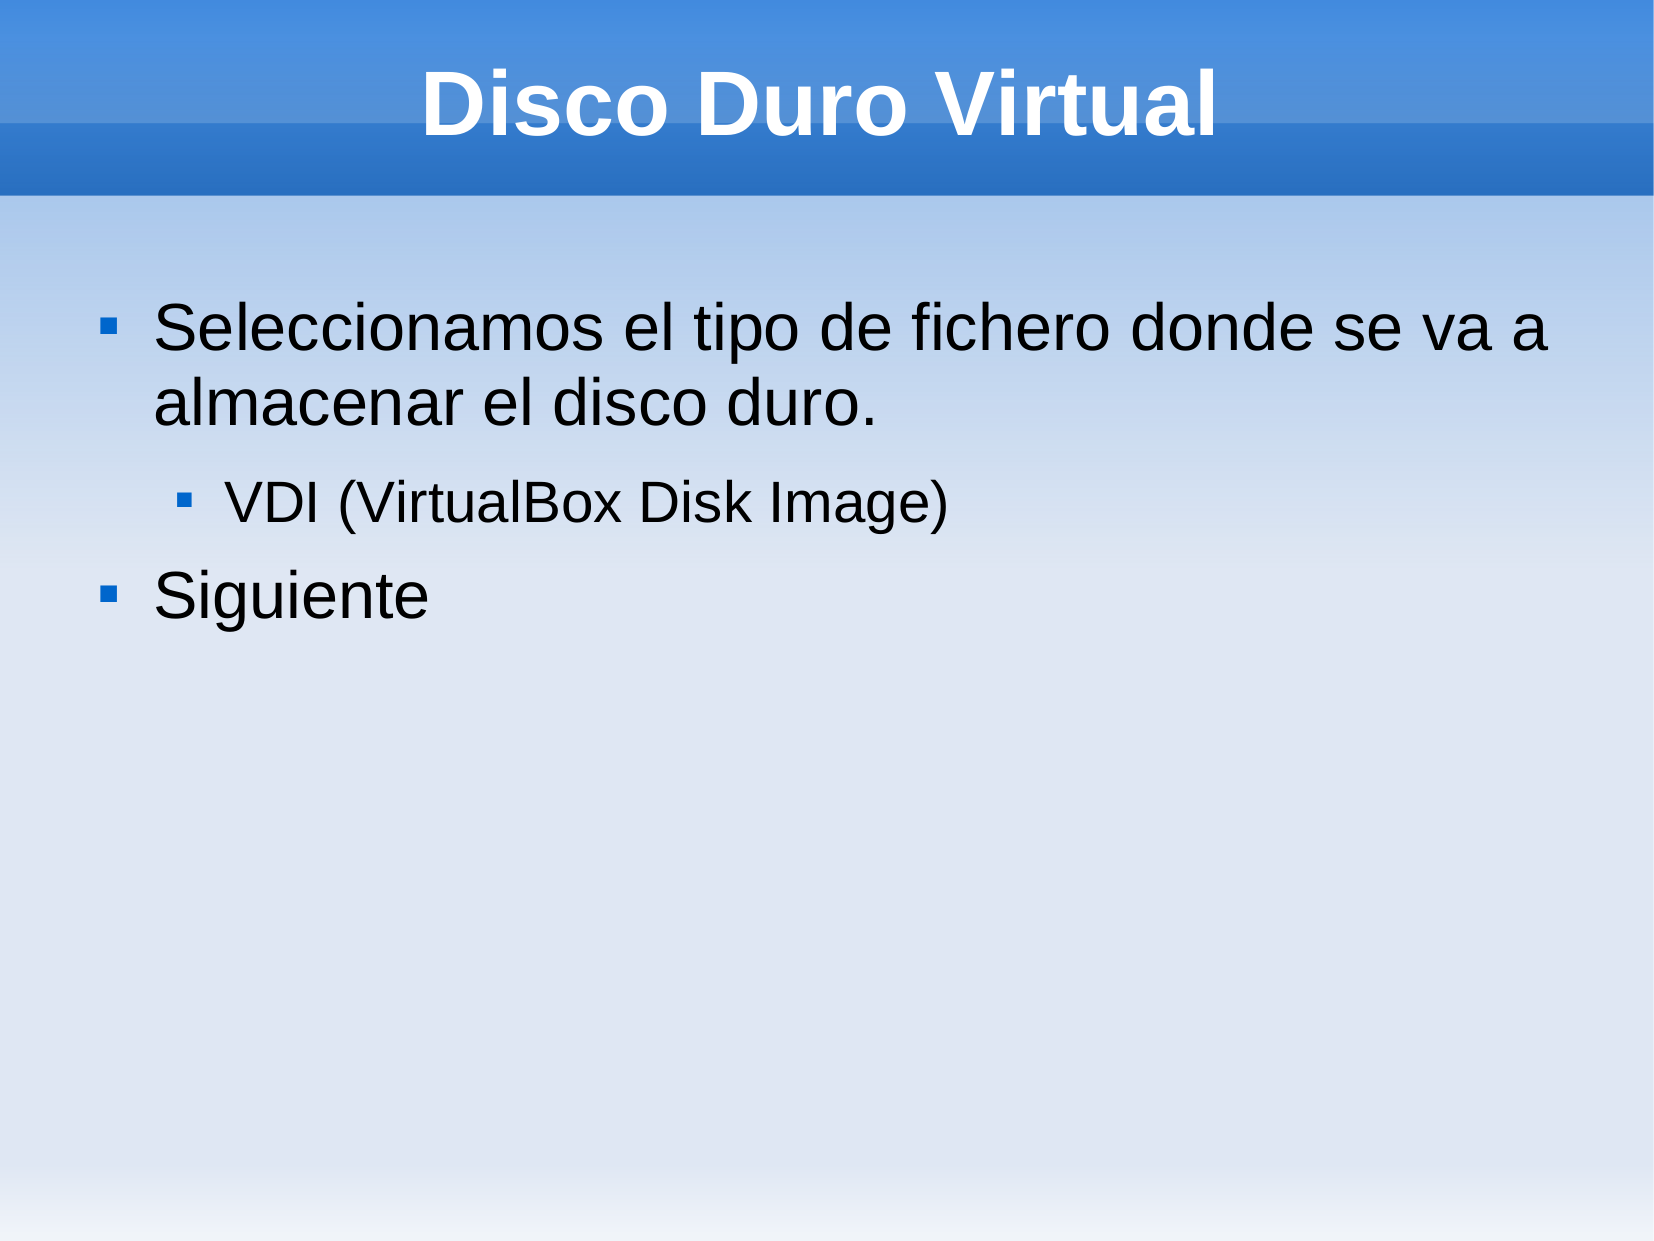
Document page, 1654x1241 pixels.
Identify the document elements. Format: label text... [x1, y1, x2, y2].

list Seleccionamos el tipo de fichero donde se va a almacenar el disco duro. VDI (VirtualBox Disk Image) Siguiente [82, 290, 1571, 1109]
title Disco Duro Virtual [76, 0, 1565, 208]
picture [0, 0, 1654, 1241]
